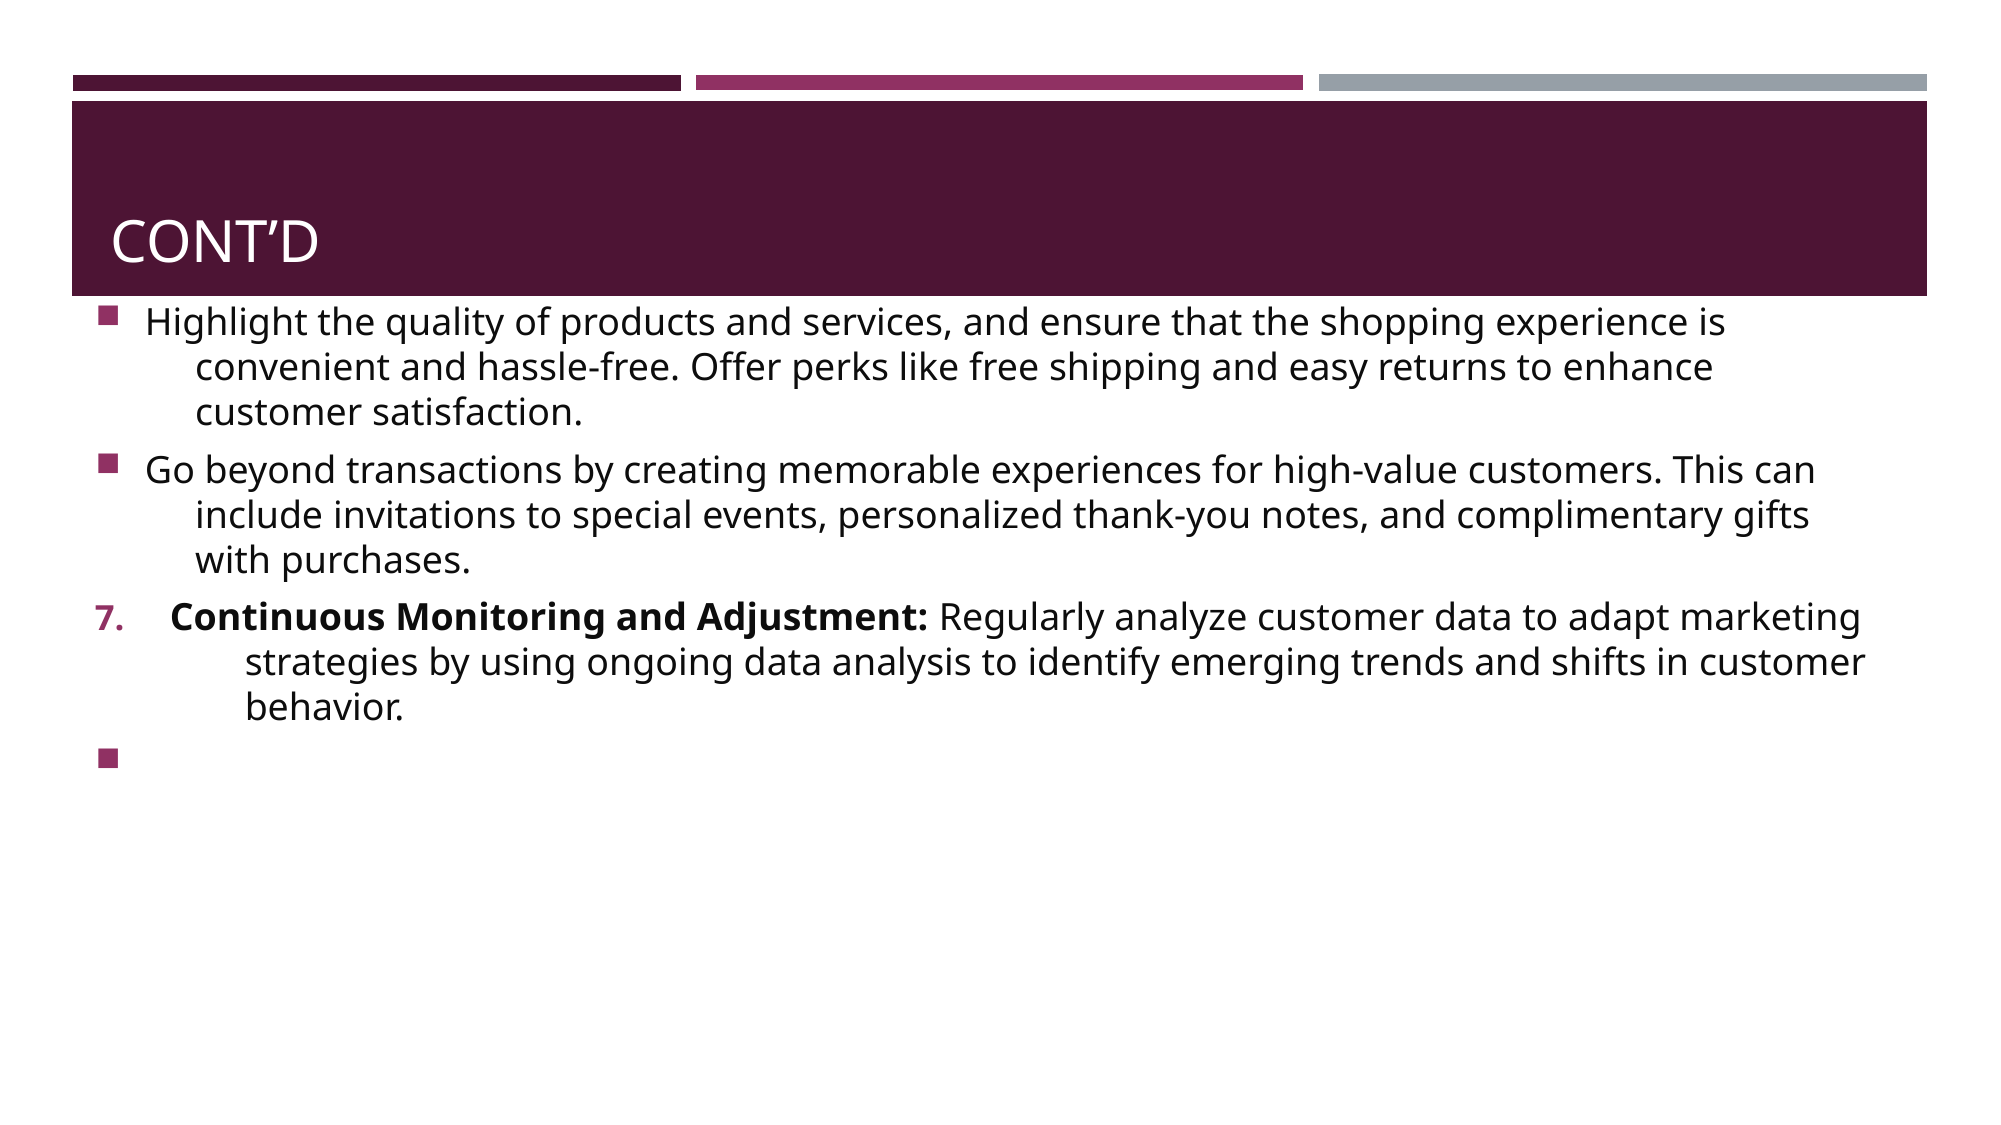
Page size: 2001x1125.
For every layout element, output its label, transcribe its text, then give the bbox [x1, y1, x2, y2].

title CONT’D [95, 115, 1905, 282]
list Highlight the quality of products and services, and ensure that the shopping experience is convenient and hassle-free. Offer perks like free shipping and easy returns to enhance customer satisfaction. Go beyond transactions by creating memorable experiences for high-value customers. This can include invitations to special events, personalized thank-you notes, and complimentary gifts with purchases. Continuous Monitoring and Adjustment: Regularly analyze customer data to adapt marketing strategies by using ongoing data analysis to identify emerging trends and shifts in customer behavior. [79, 240, 1890, 844]
